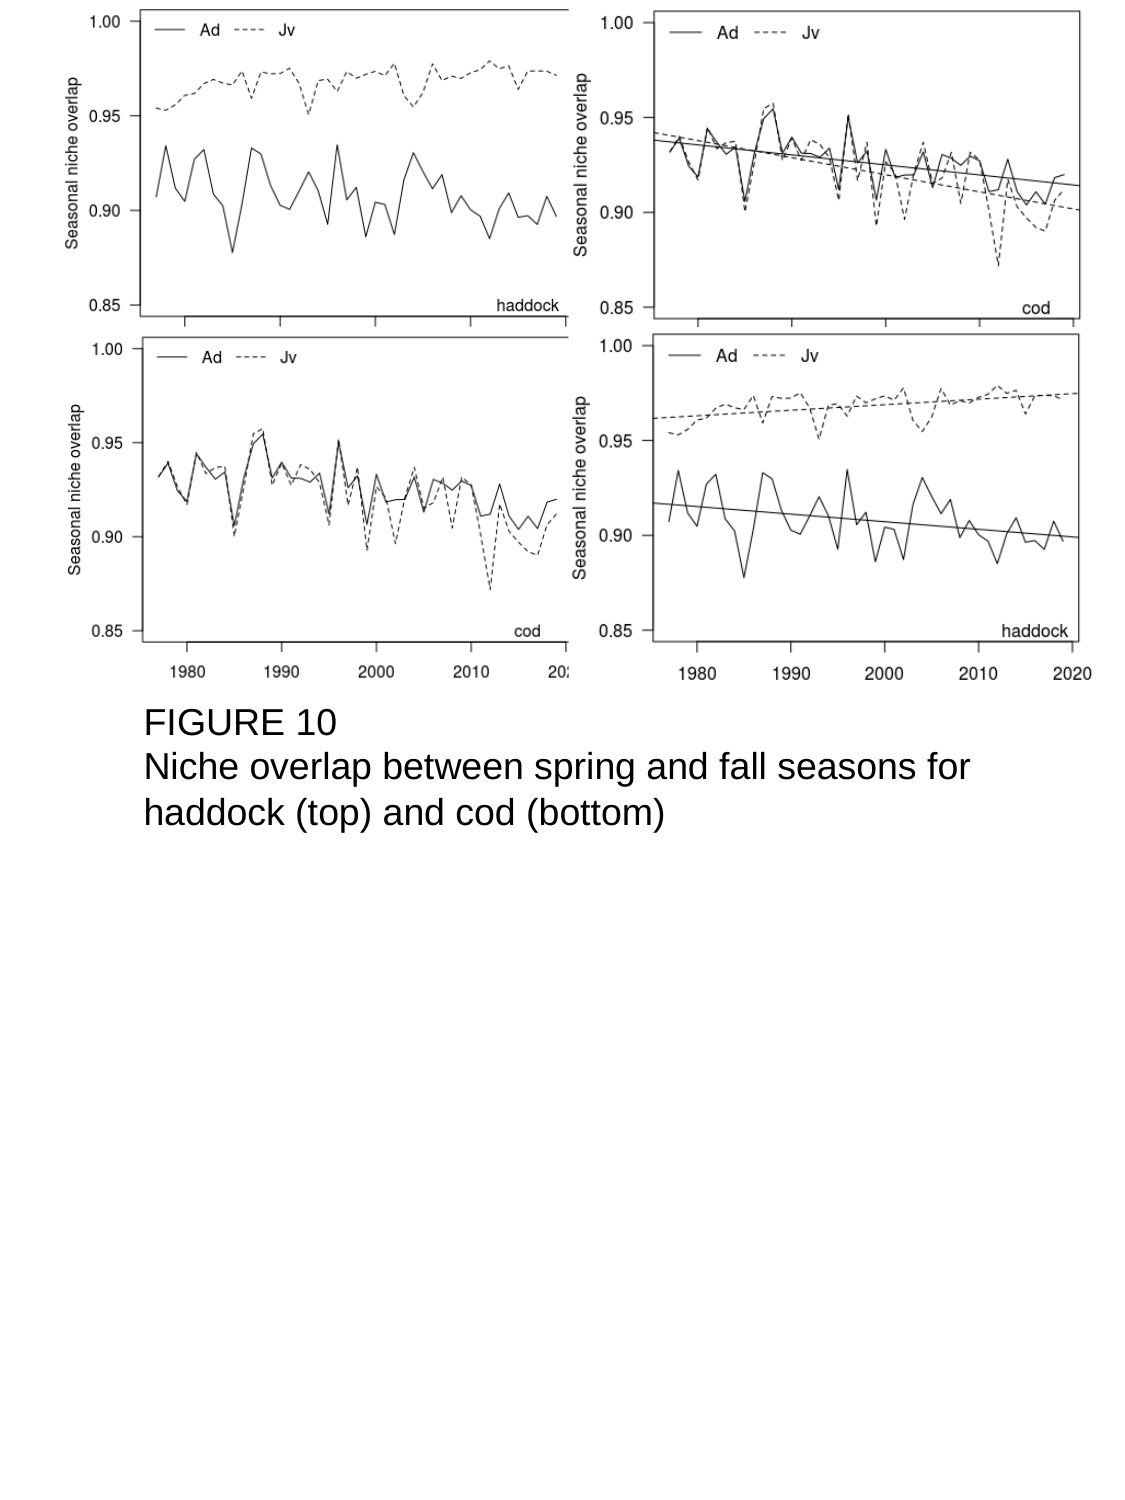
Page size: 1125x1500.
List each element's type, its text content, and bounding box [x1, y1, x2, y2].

picture [61, 4, 1096, 685]
text_box FIGURE 10 Niche overlap between spring and fall seasons for haddock (top) and cod (bottom) [128, 690, 997, 840]
